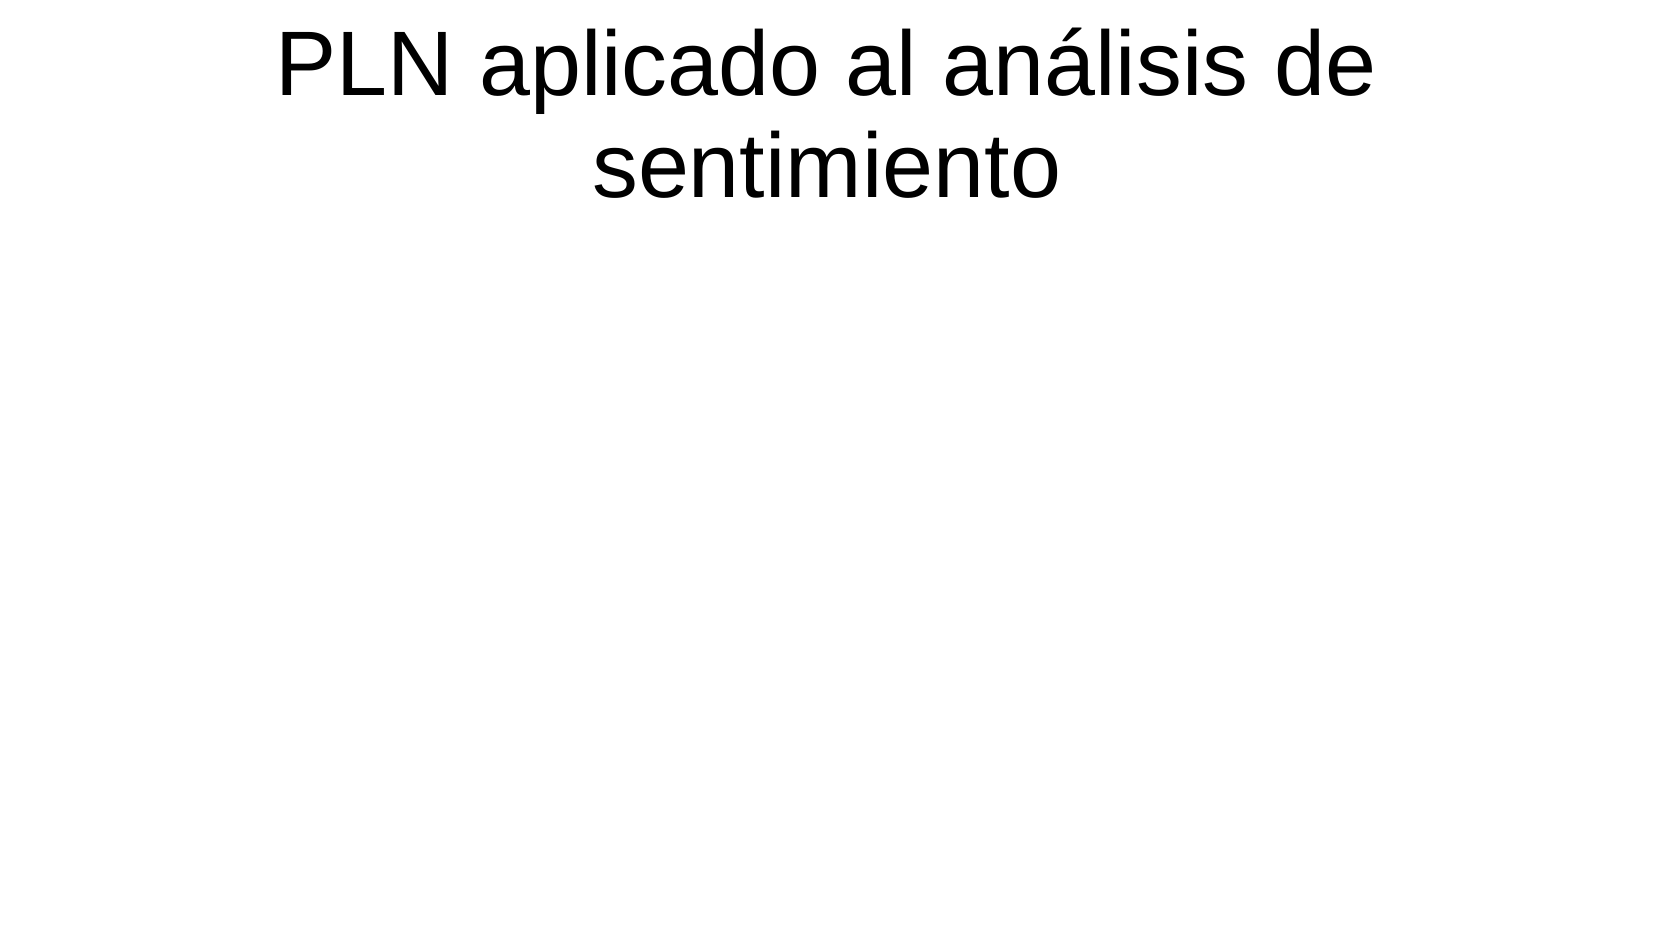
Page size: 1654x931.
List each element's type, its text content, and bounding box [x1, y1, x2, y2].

title PLN aplicado al análisis de sentimiento [82, 12, 1571, 218]
